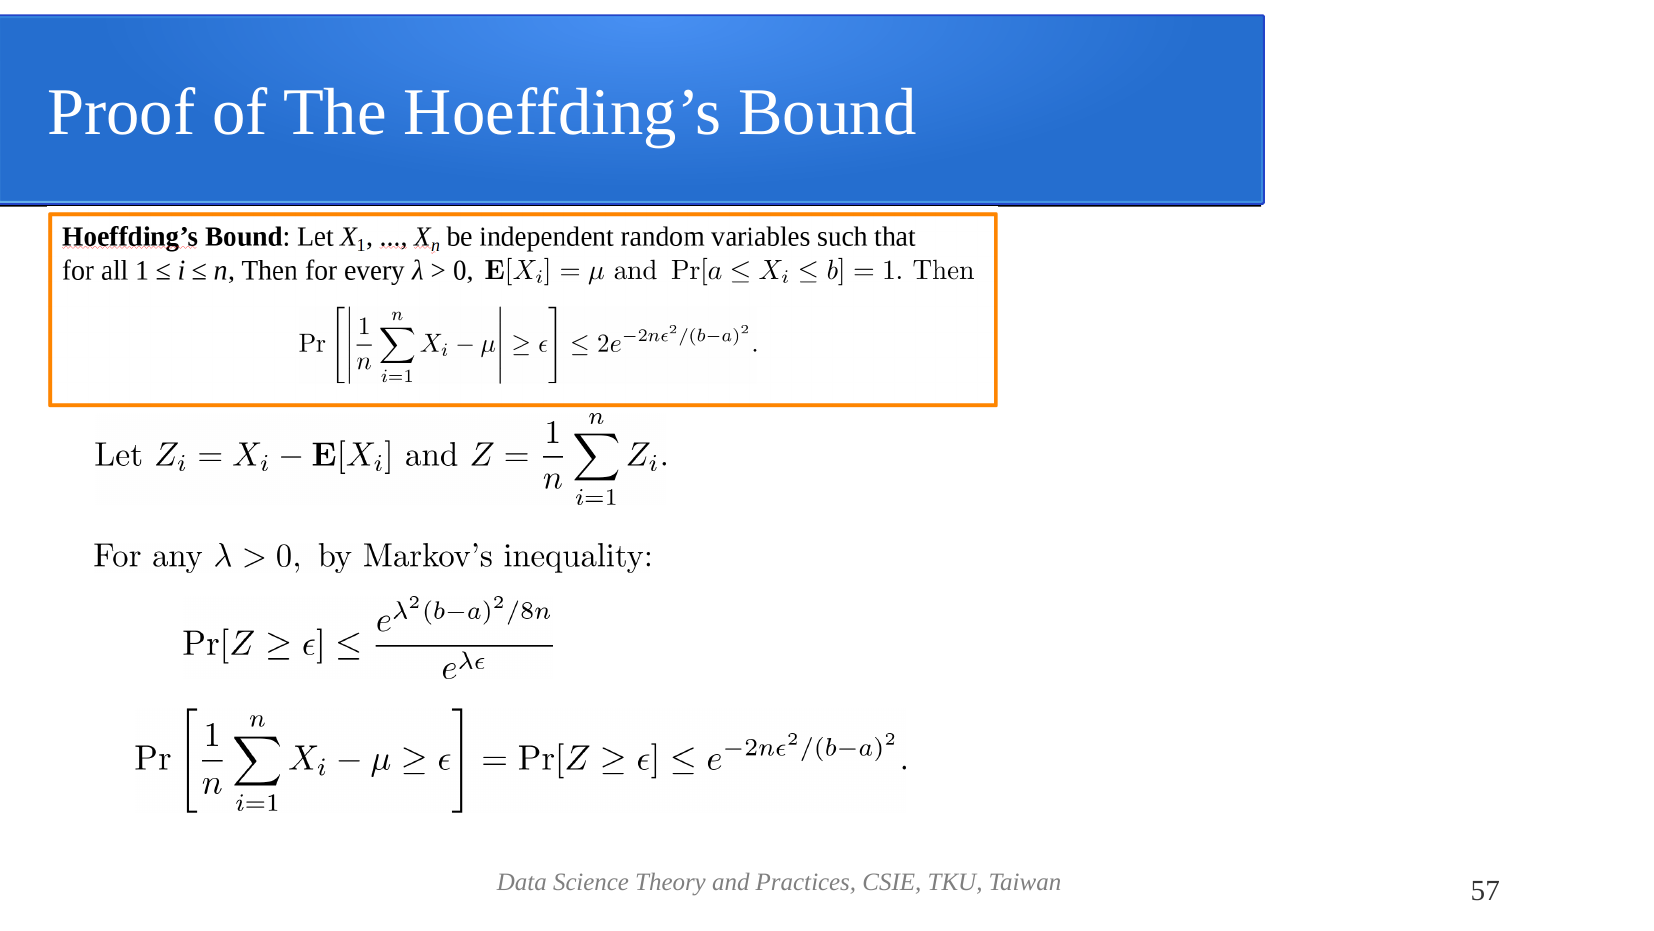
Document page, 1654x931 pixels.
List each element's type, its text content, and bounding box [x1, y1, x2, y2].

picture [47, 206, 998, 408]
title Proof of The Hoeffding’s Bound [47, 35, 1199, 189]
picture [95, 413, 666, 505]
picture [135, 708, 906, 813]
picture [183, 596, 553, 679]
picture [94, 543, 650, 573]
